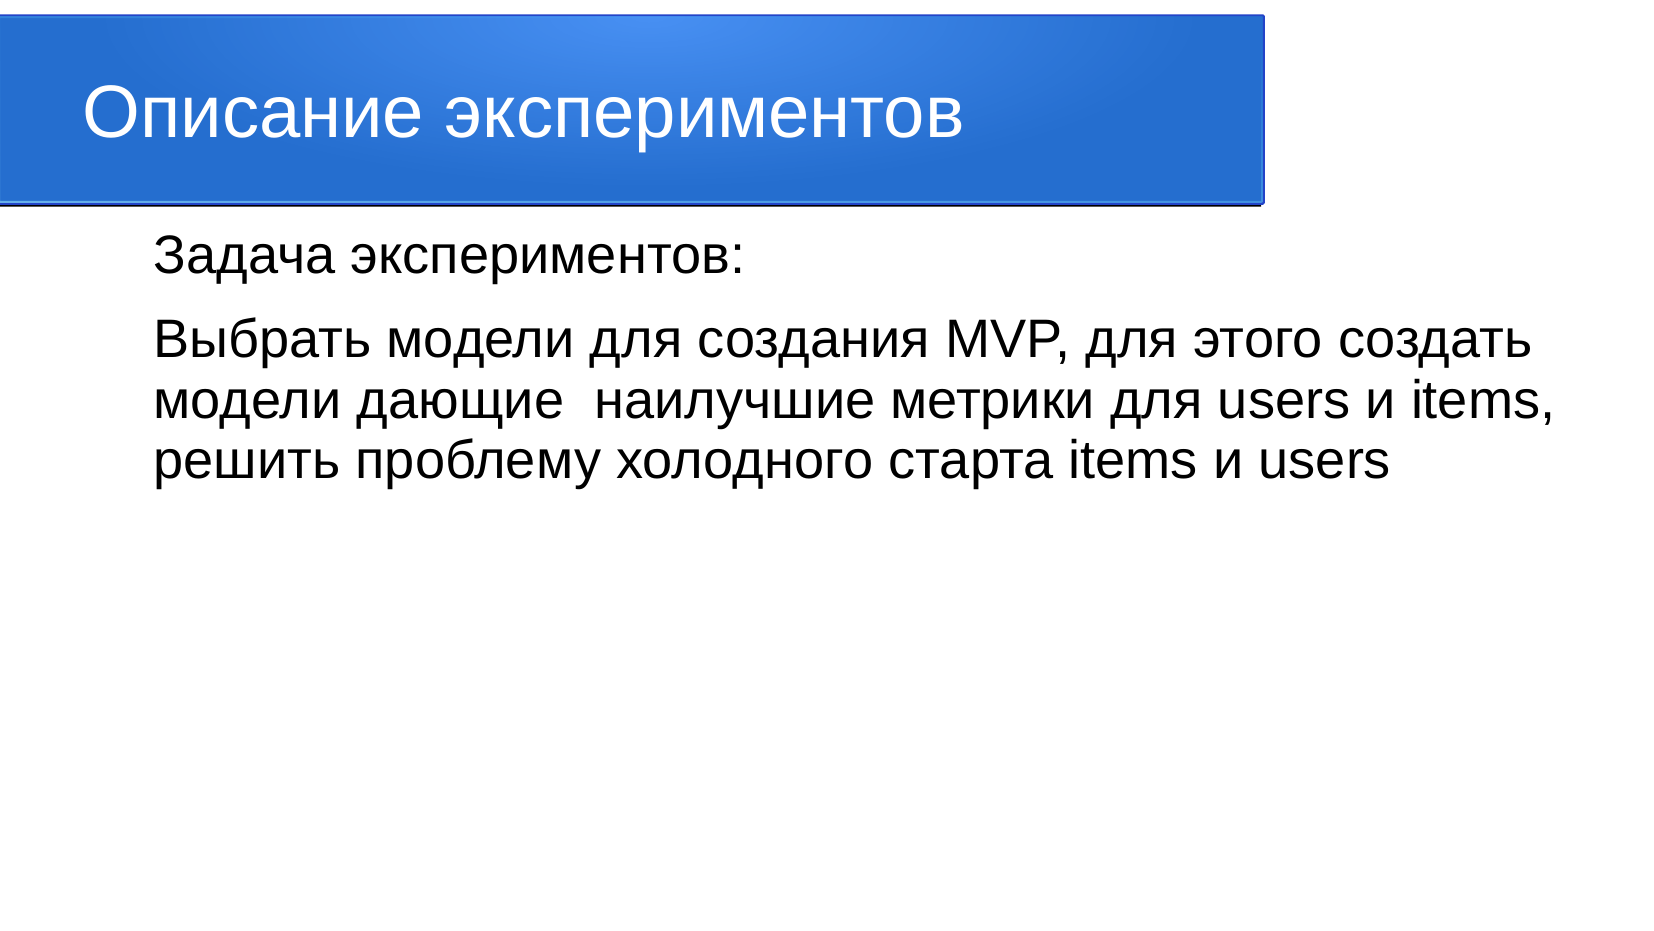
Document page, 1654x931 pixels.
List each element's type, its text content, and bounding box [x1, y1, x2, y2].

list Задача экспериментов: Выбрать модели для создания MVP, для этого создать модели дающие наилучшие метрики для users и items, решить проблему холодного старта items и users [82, 224, 1571, 764]
title Описание экспериментов [82, 35, 1235, 189]
